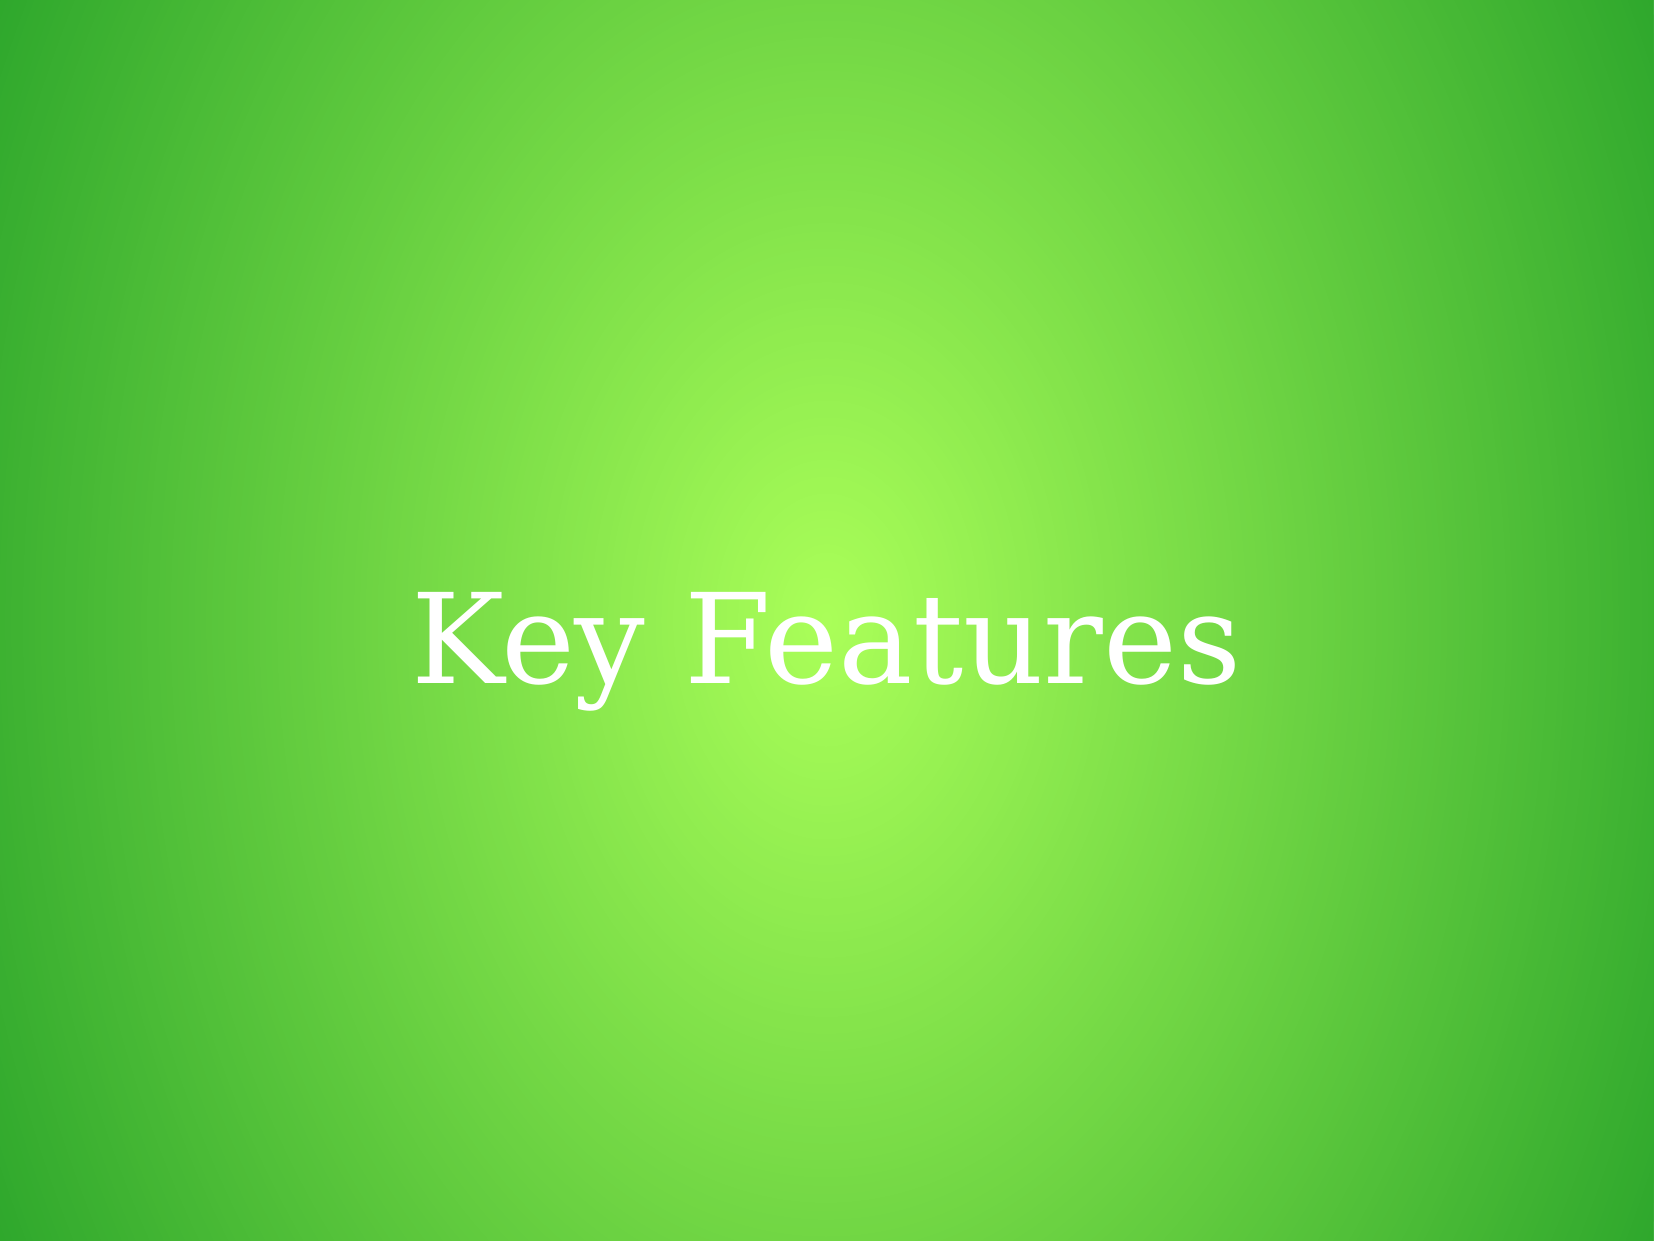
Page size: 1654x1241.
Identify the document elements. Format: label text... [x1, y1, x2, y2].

subtitle Key Features [82, 165, 1571, 1115]
